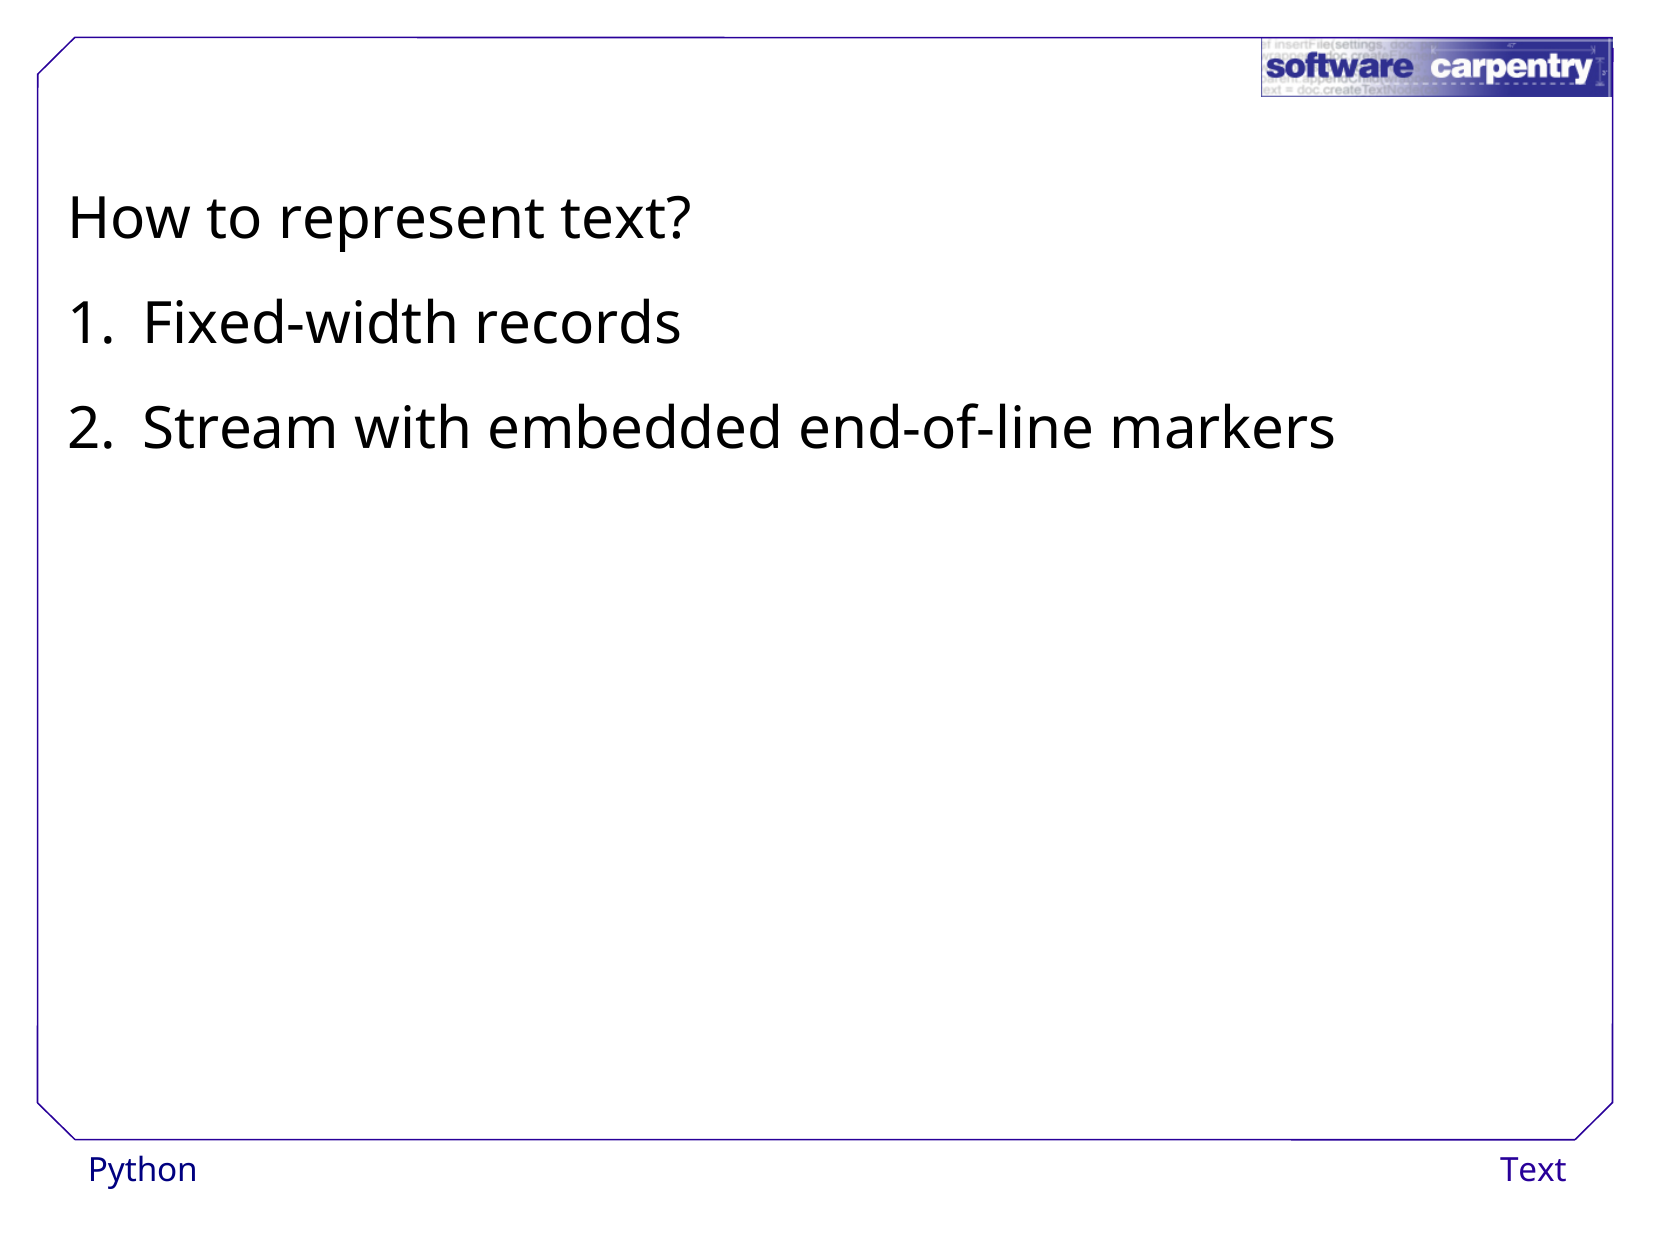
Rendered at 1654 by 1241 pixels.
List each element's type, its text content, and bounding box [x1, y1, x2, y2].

picture [1261, 39, 1613, 97]
text_box How to represent text? Fixed-width records 2. Stream with embedded end-of-line markers [52, 138, 1502, 469]
